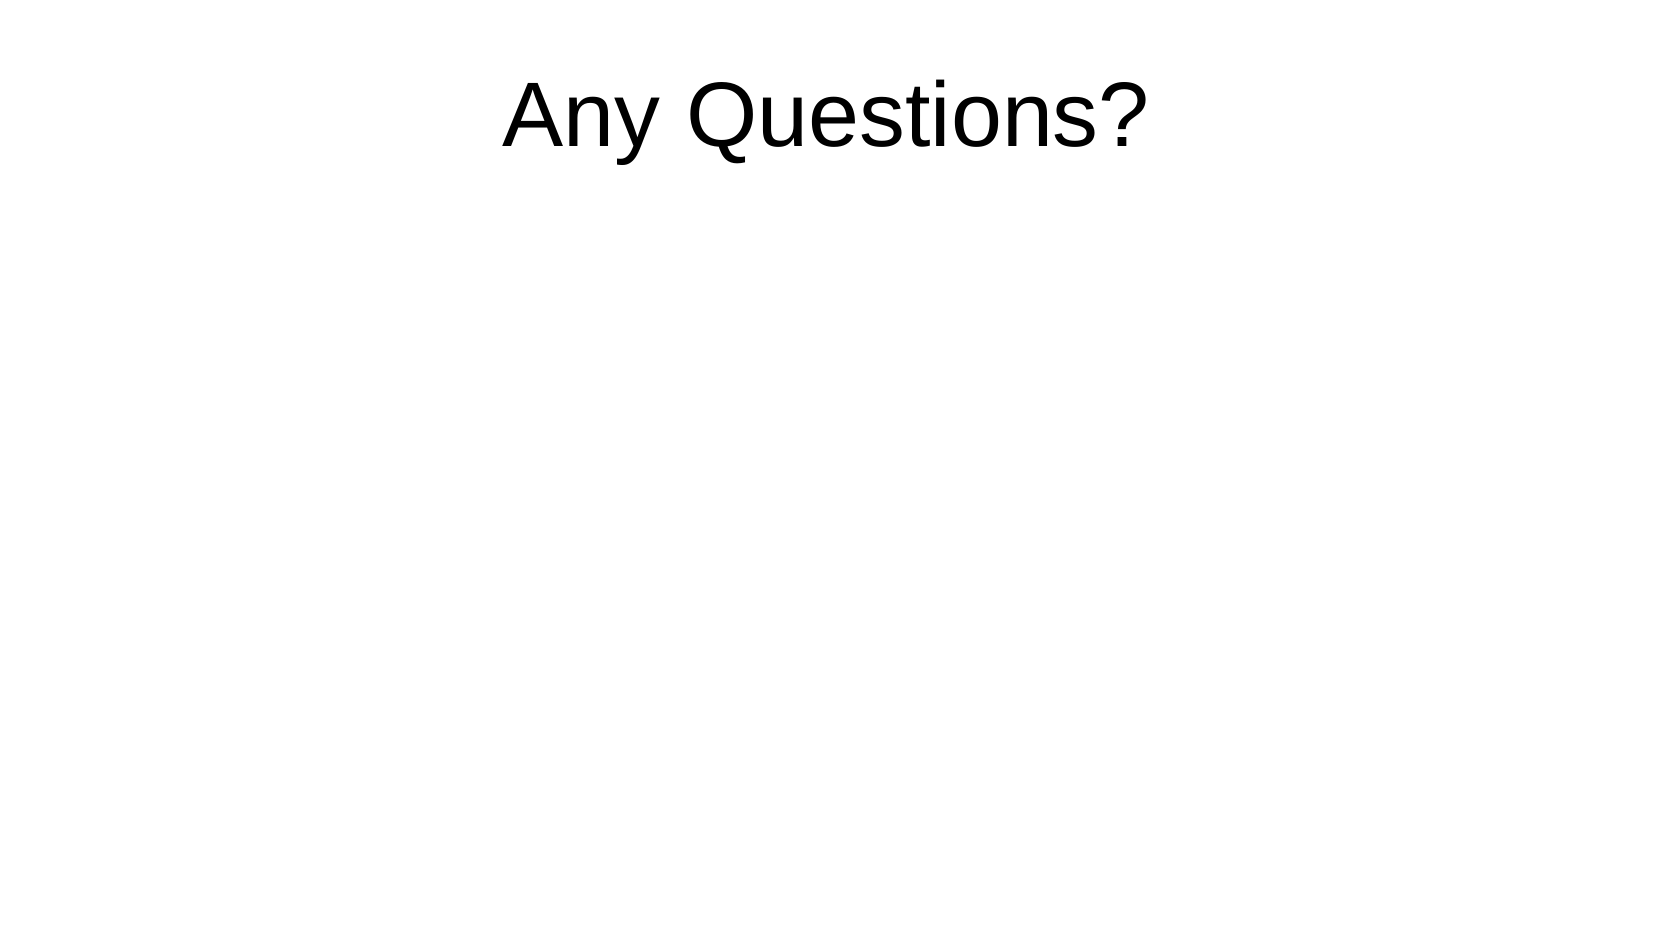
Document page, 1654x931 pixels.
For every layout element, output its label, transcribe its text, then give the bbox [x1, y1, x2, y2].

title Any Questions? [82, 37, 1571, 193]
